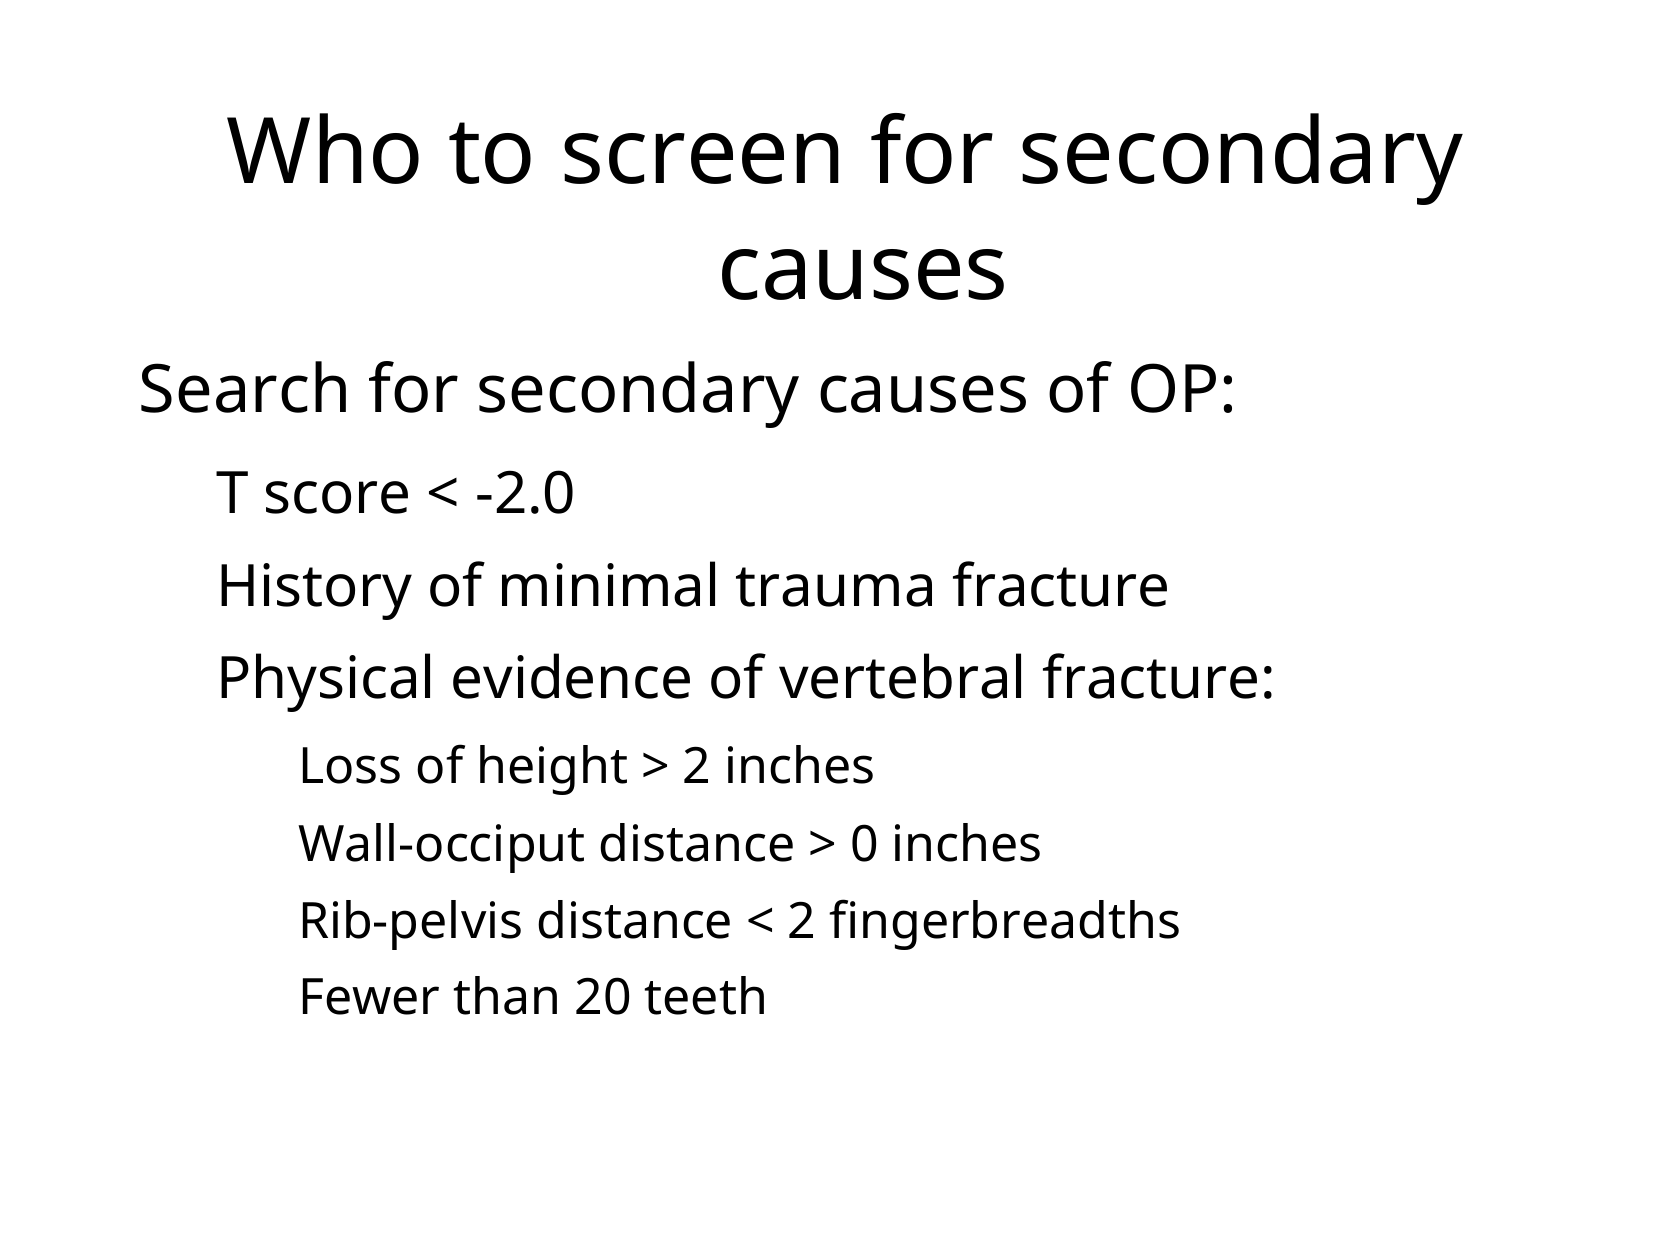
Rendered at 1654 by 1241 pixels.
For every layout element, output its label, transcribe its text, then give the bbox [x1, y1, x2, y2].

list Search for secondary causes of OP: T score < -2.0 History of minimal trauma fracture Physical evidence of vertebral fracture: Loss of height > 2 inches Wall-occiput distance > 0 inches Rib-pelvis distance < 2 fingerbreadths Fewer than 20 teeth [121, 344, 1534, 965]
title Who to screen for secondary causes [121, 103, 1534, 310]
